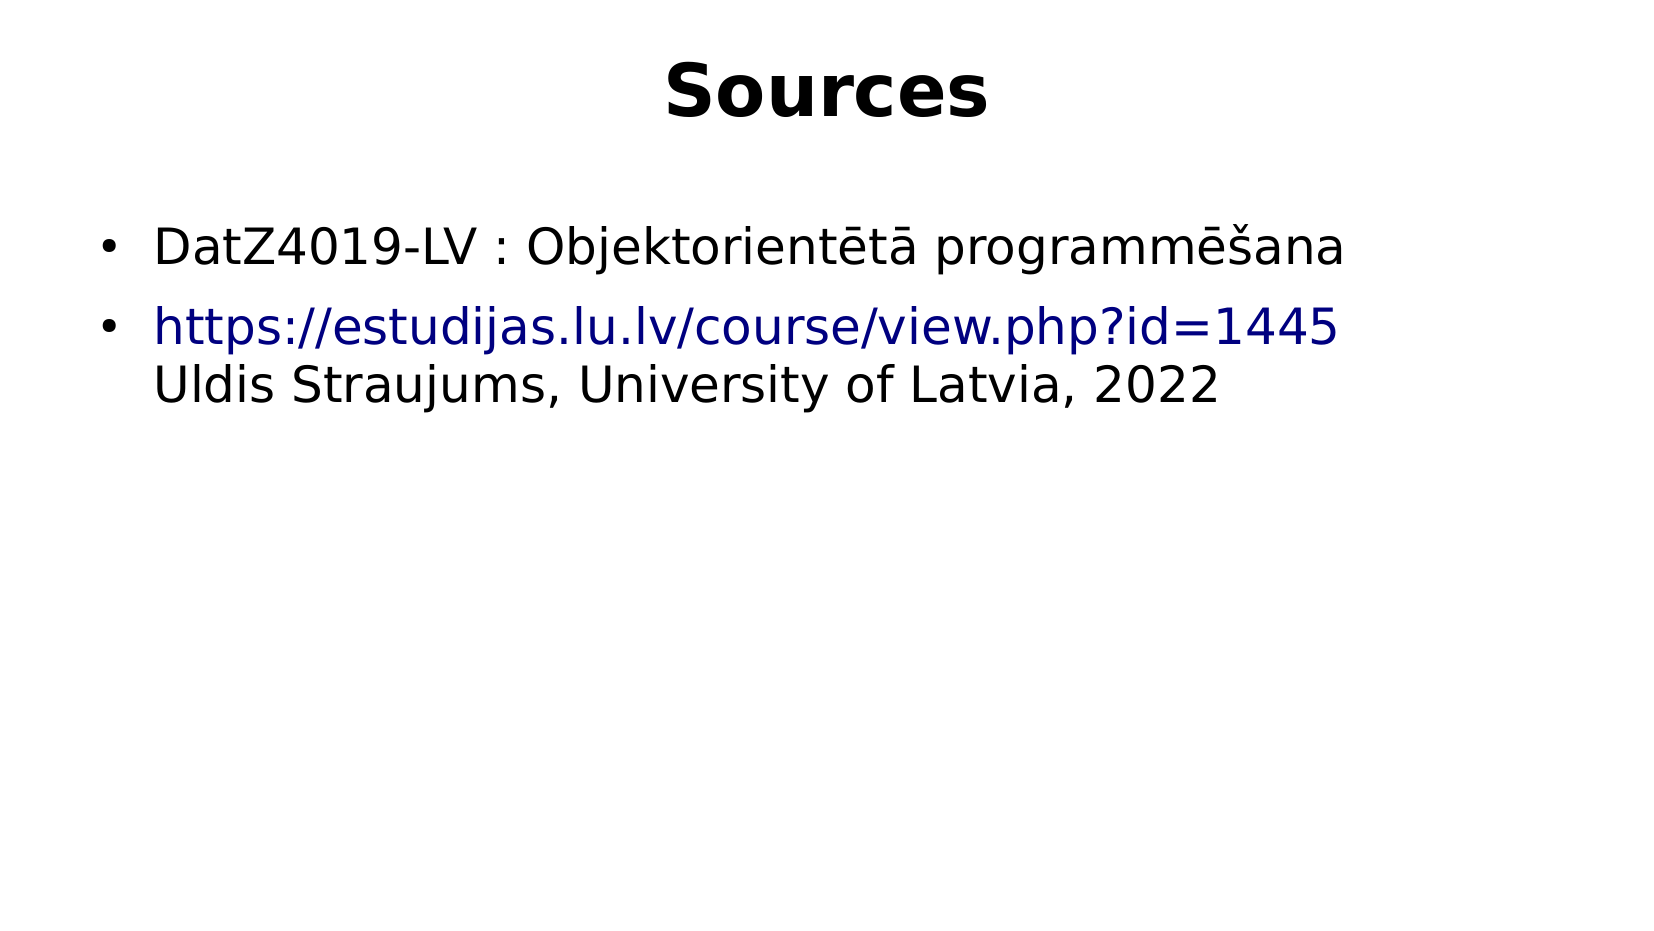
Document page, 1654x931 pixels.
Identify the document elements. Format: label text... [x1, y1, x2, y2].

list DatZ4019-LV : Objektorientētā programmēšana https://estudijas.lu.lv/course/view.php?id=1445 Uldis Straujums, University of Latvia, 2022 [82, 217, 1571, 758]
title Sources [82, 37, 1571, 147]
